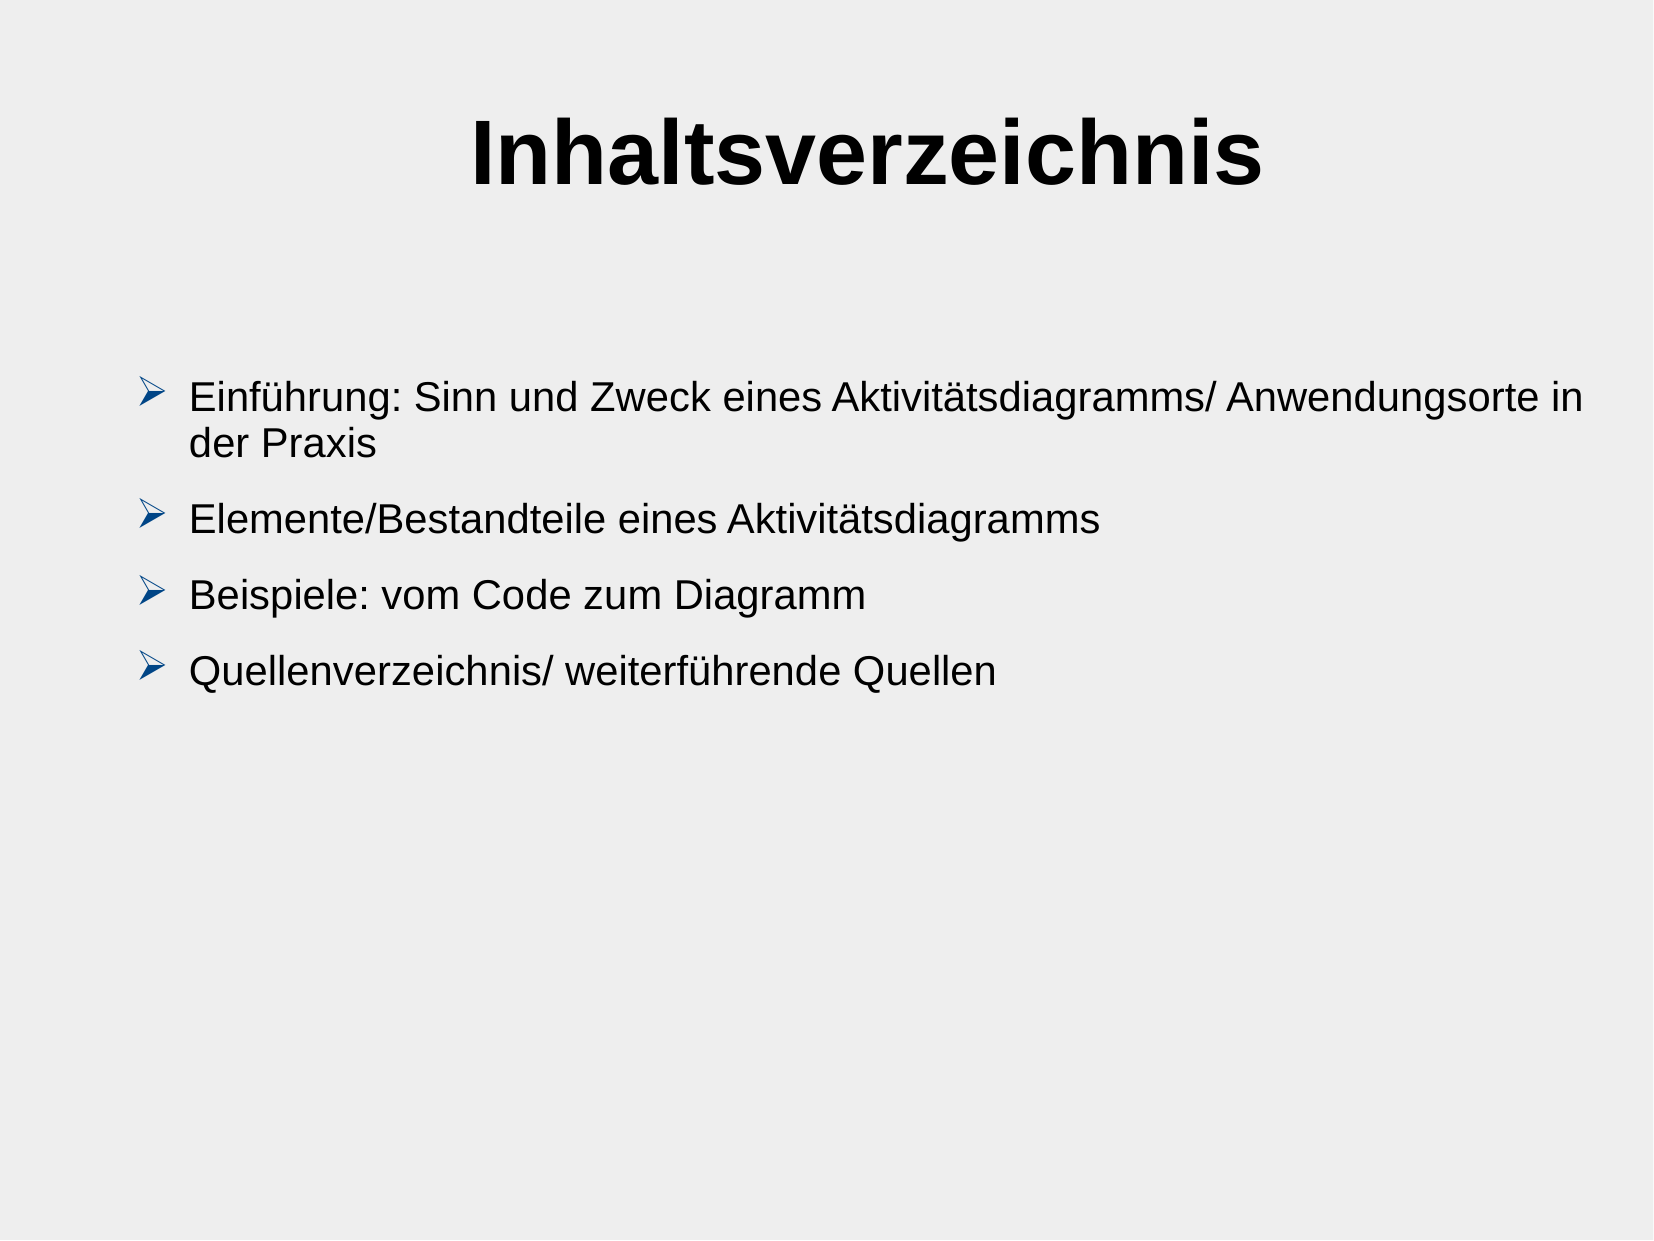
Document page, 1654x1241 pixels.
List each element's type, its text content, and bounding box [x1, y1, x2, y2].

title Inhaltsverzeichnis [124, 49, 1613, 257]
list Einführung: Sinn und Zweck eines Aktivitätsdiagramms/ Anwendungsorte in der Praxis Elemente/Bestandteile eines Aktivitätsdiagramms Beispiele: vom Code zum Diagramm Quellenverzeichnis/ weiterführende Quellen [118, 373, 1625, 1093]
